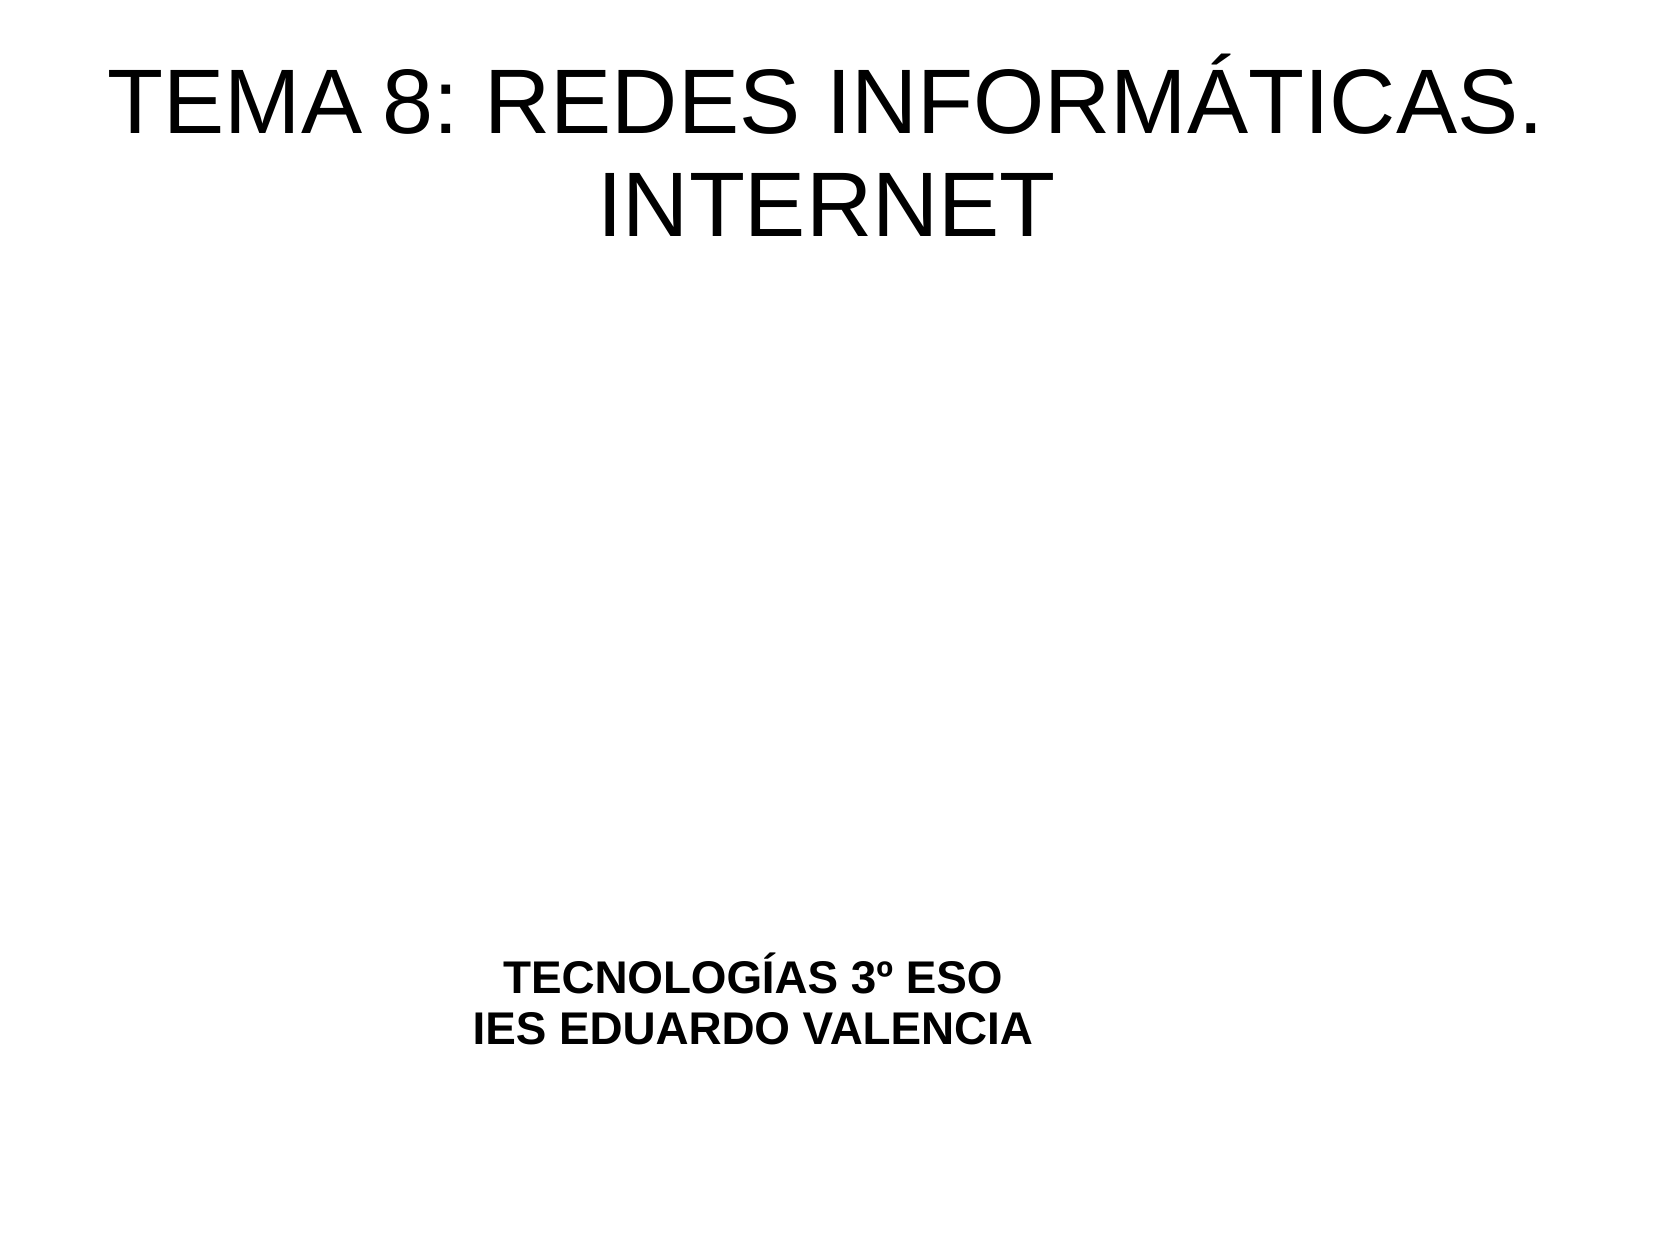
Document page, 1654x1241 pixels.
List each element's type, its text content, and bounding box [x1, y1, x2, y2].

text_box TECNOLOGÍAS 3º ESO IES EDUARDO VALENCIA [295, 944, 1211, 1063]
title TEMA 8: REDES INFORMÁTICAS. INTERNET [82, 50, 1571, 256]
